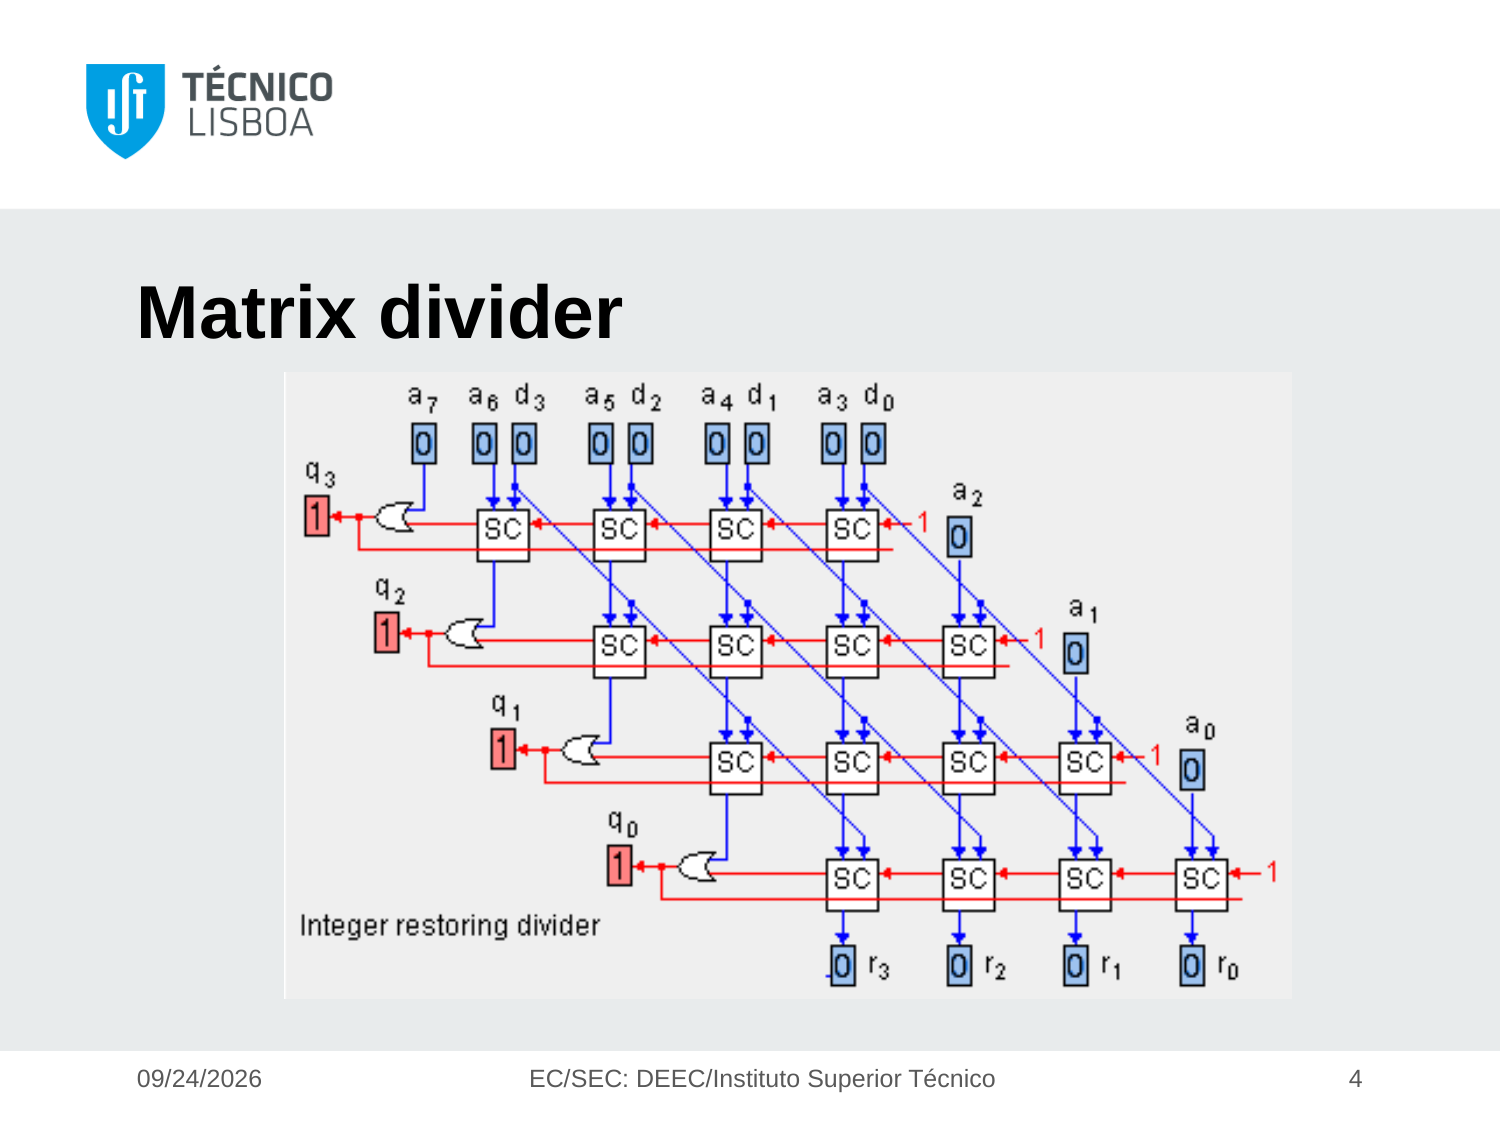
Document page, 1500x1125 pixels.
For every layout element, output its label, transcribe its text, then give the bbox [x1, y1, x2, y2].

picture [0, 0, 1500, 1125]
footer EC/SEC: DEEC/Instituto Superior Técnico [512, 1052, 1021, 1103]
title Matrix divider [121, 237, 1378, 381]
slide_number <number> [1077, 1052, 1378, 1103]
slide_number 10/30/2018 [121, 1052, 425, 1103]
